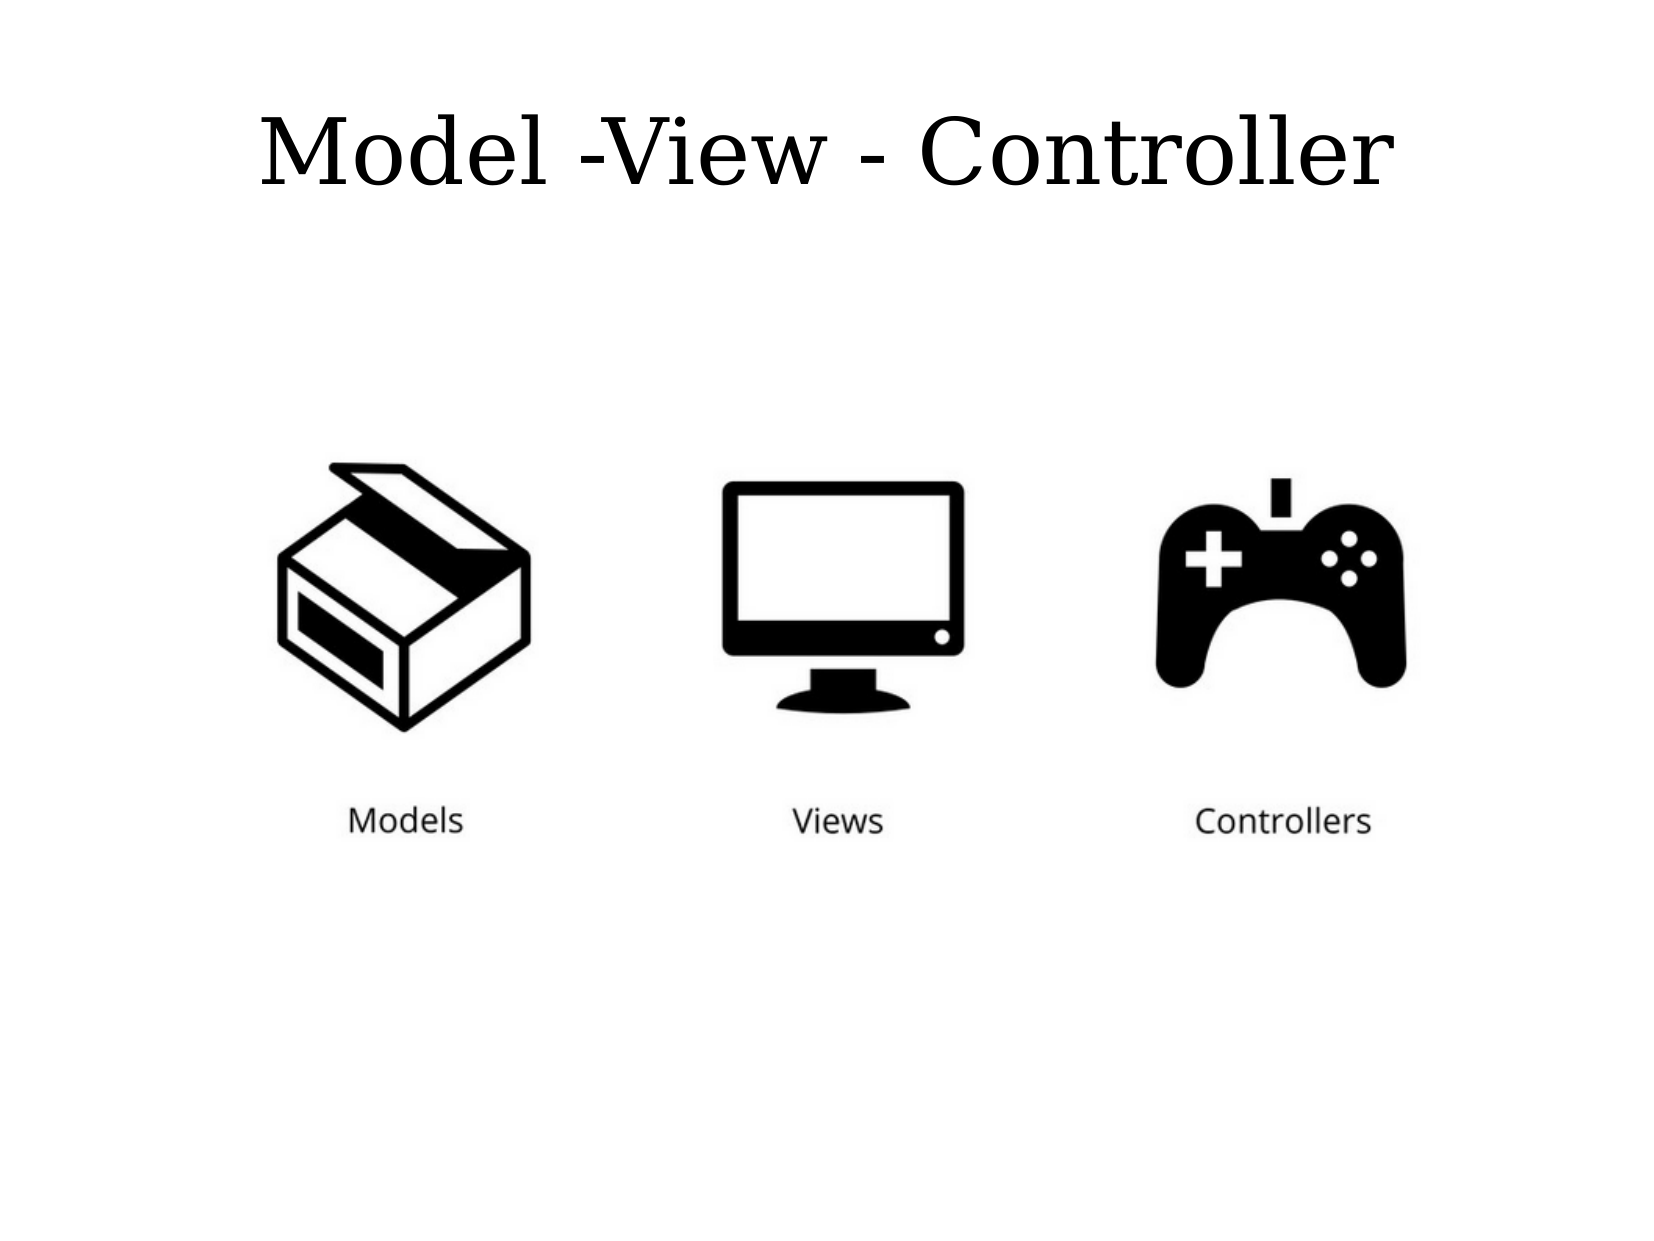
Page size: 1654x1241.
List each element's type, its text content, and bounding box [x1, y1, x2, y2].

title Model -View - Controller [82, 49, 1571, 257]
picture [168, 297, 1491, 992]
